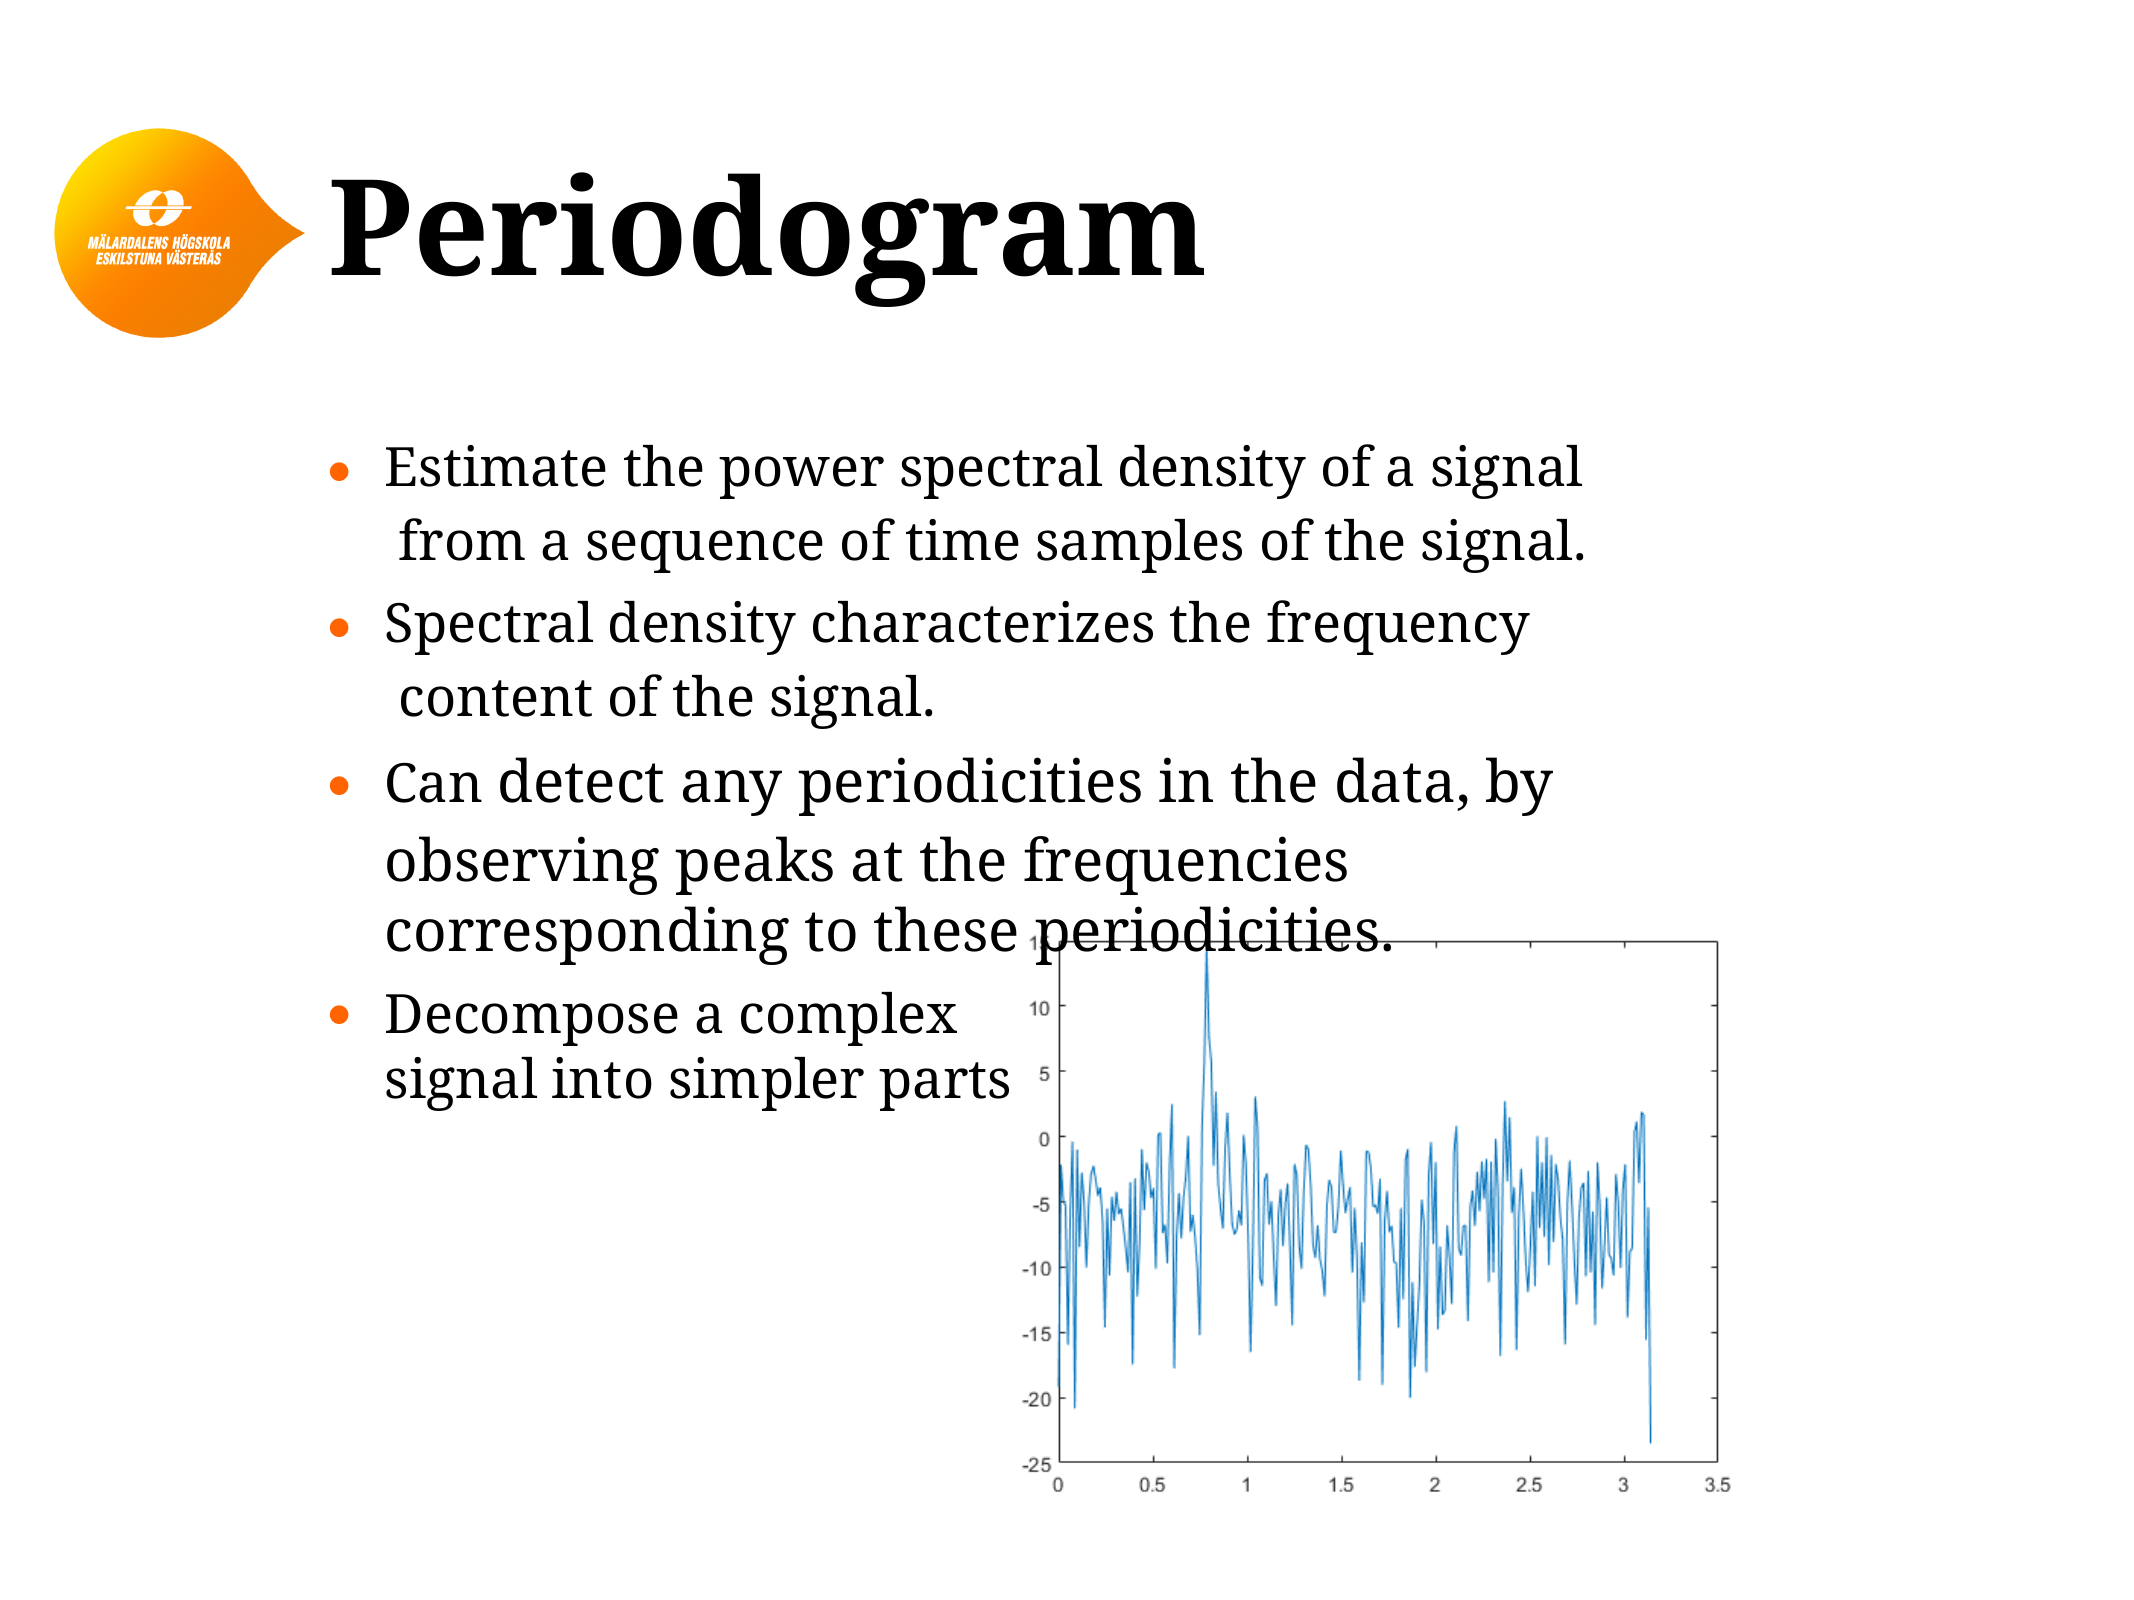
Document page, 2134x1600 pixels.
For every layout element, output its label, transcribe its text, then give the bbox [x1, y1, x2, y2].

picture [54, 128, 305, 338]
text_box Estimate the power spectral density of a signal from a sequence of time samples of the signal. Spectral density characterizes the frequency content of the signal. Can detect any periodicities in the data, by observing peaks at the frequencies corresponding to these periodicities. Decompose a complex signal into simpler parts [313, 425, 1689, 1275]
title Periodogram [313, 153, 1689, 310]
picture [948, 894, 1799, 1533]
